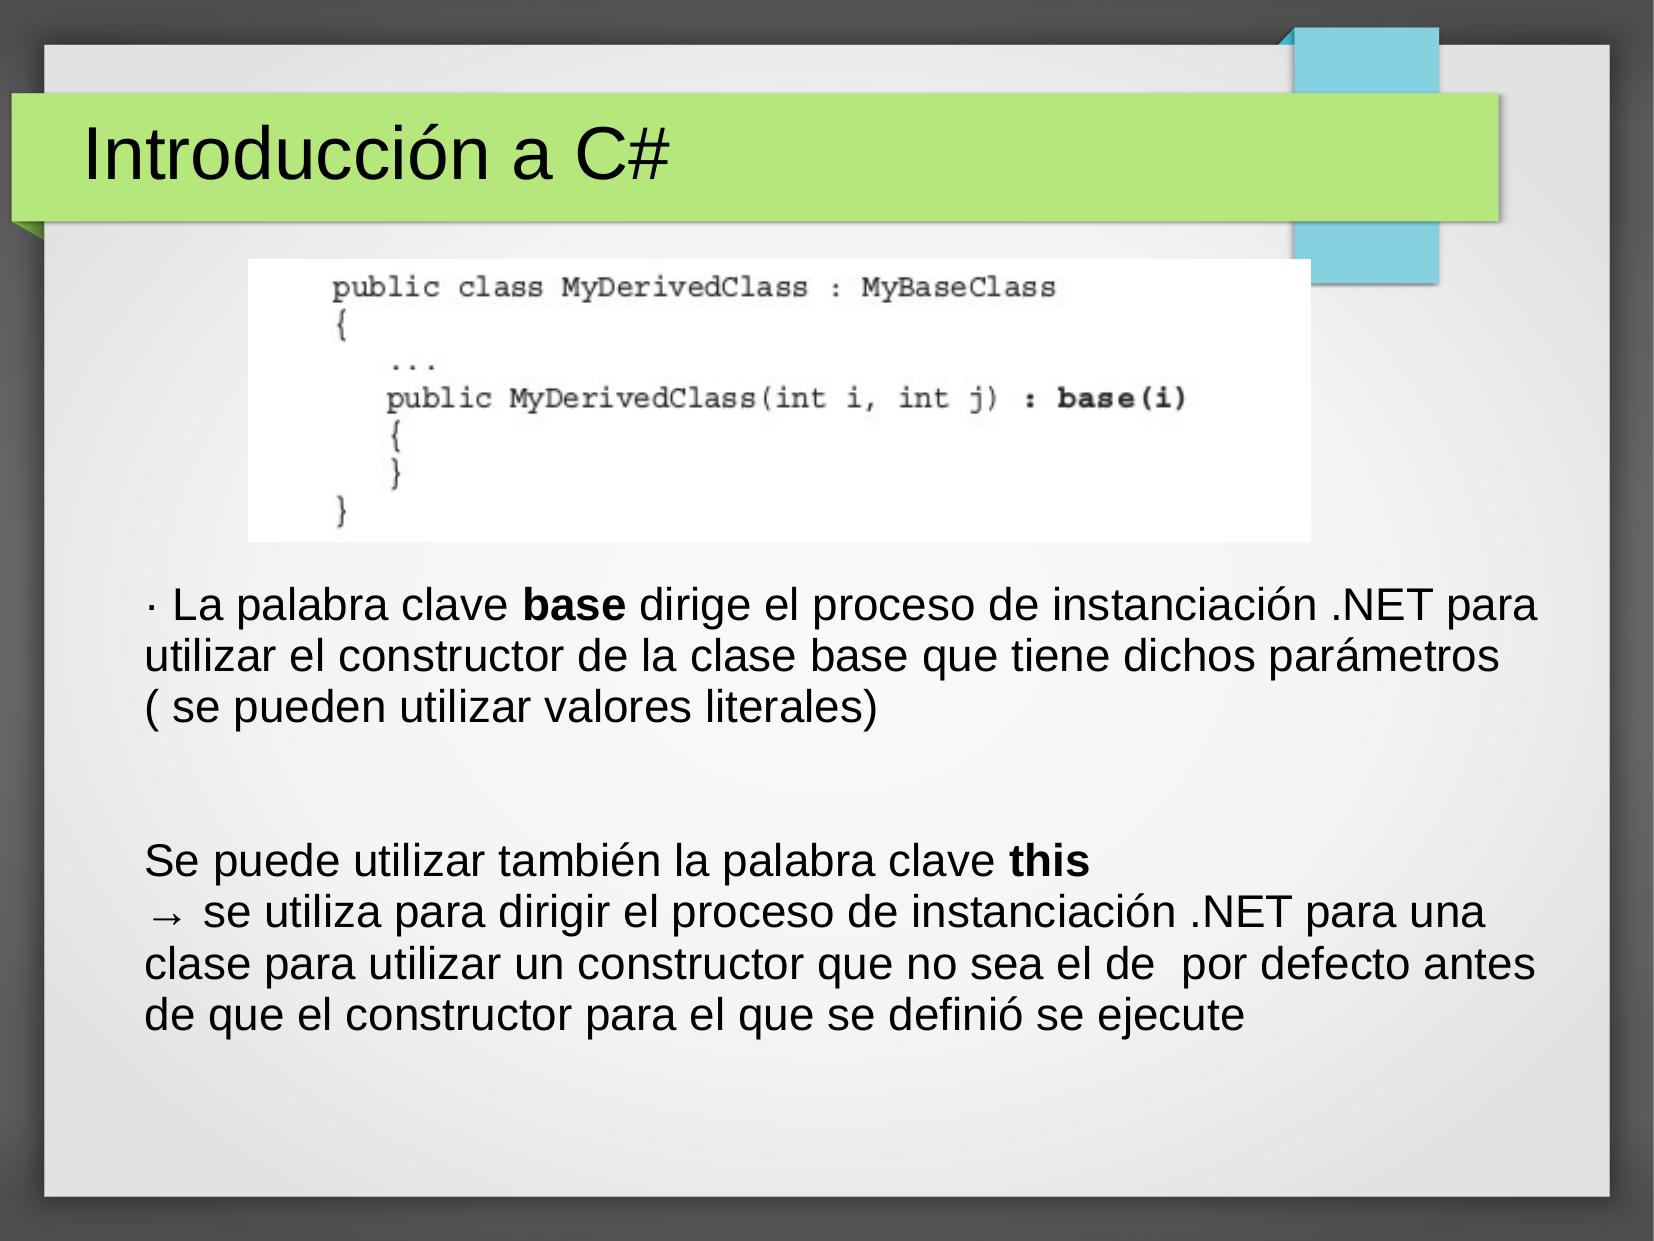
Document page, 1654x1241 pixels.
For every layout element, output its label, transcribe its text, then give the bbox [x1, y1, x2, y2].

title Introducción a C# [82, 94, 1264, 213]
text_box · La palabra clave base dirige el proceso de instanciación .NET para utilizar el constructor de la clase base que tiene dichos parámetros ( se pueden utilizar valores literales) Se puede utilizar también la palabra clave this → se utiliza para dirigir el proceso de instanciación .NET para una clase para utilizar un constructor que no sea el de por defecto antes de que el constructor para el que se definió se ejecute [70, 578, 1560, 1041]
picture [0, 0, 1654, 1241]
